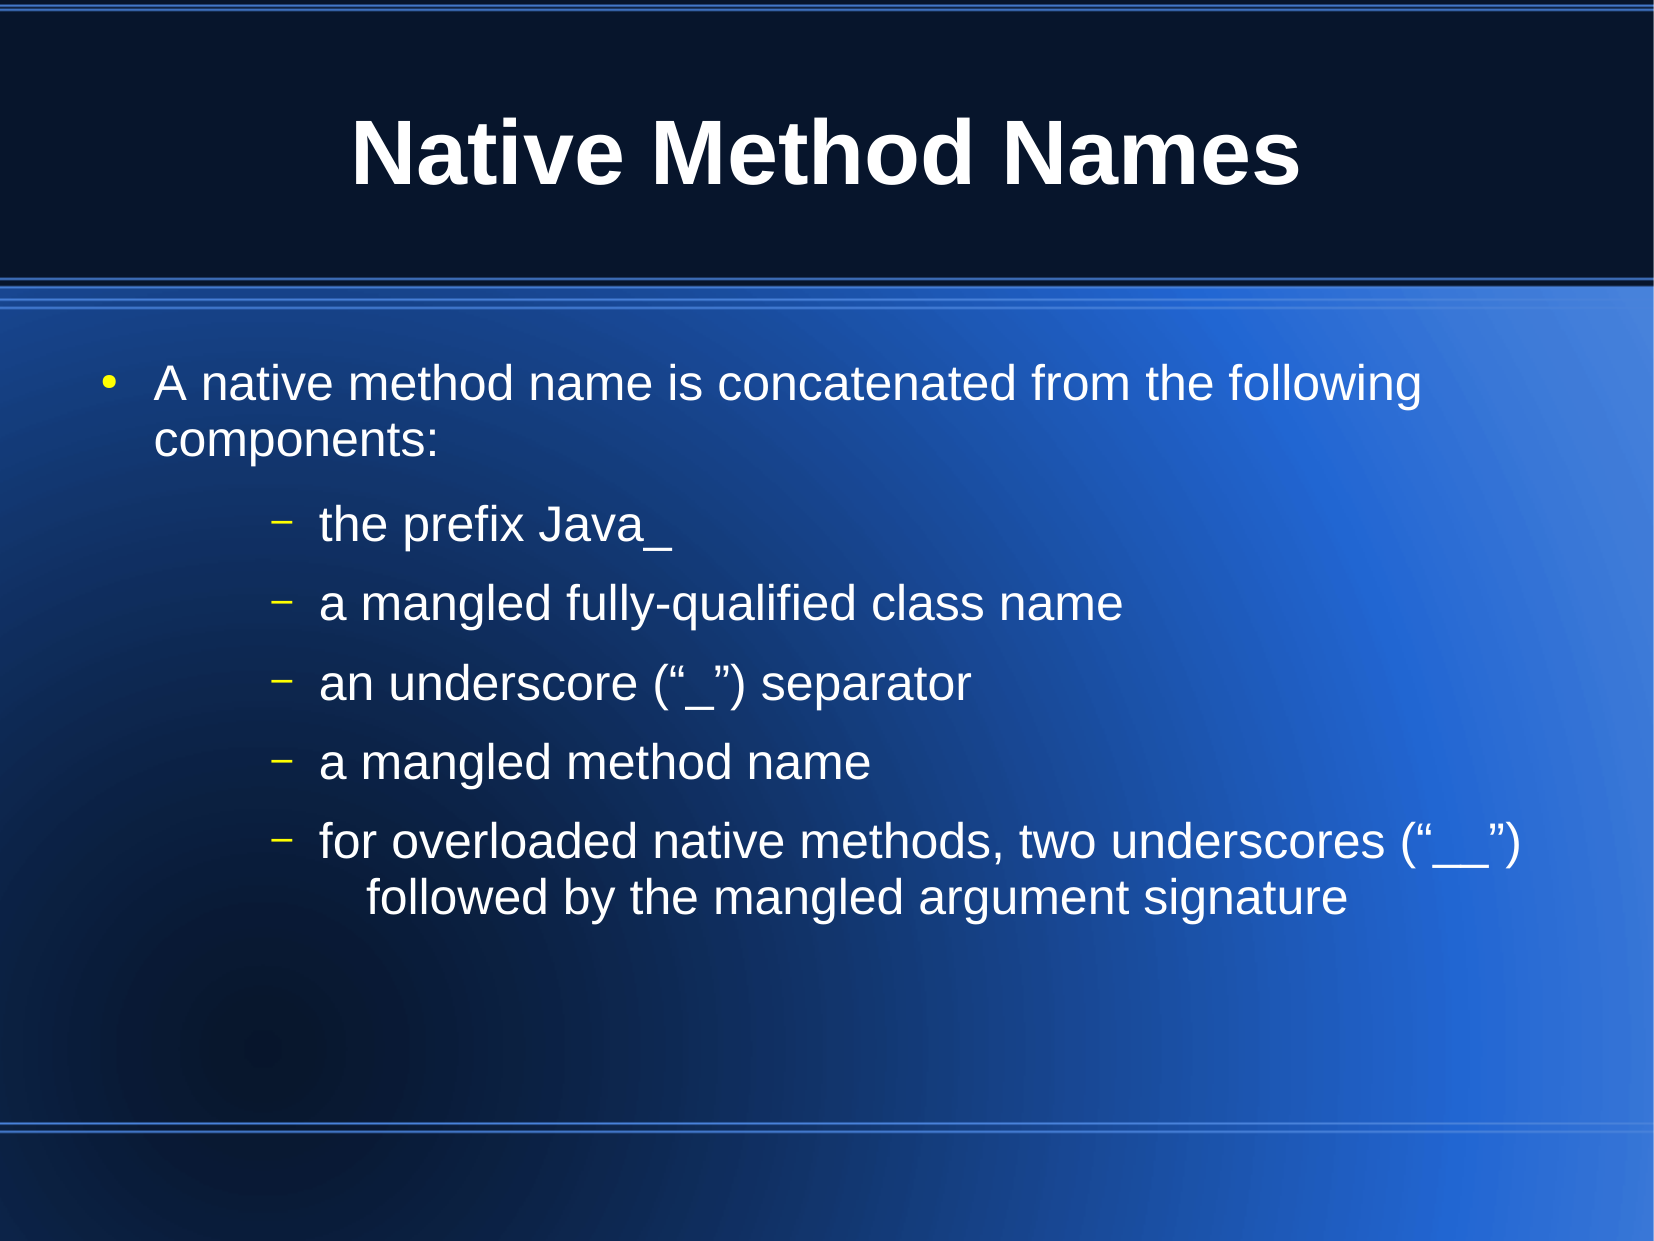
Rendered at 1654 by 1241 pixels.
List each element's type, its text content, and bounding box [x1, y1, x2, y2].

list A native method name is concatenated from the following components: the prefix Java_ a mangled fully-qualified class name an underscore (“_”) separator a mangled method name for overloaded native methods, two underscores (“__”) followed by the mangled argument signature [82, 355, 1571, 1159]
picture [0, 0, 1654, 1241]
title Native Method Names [82, 49, 1571, 257]
